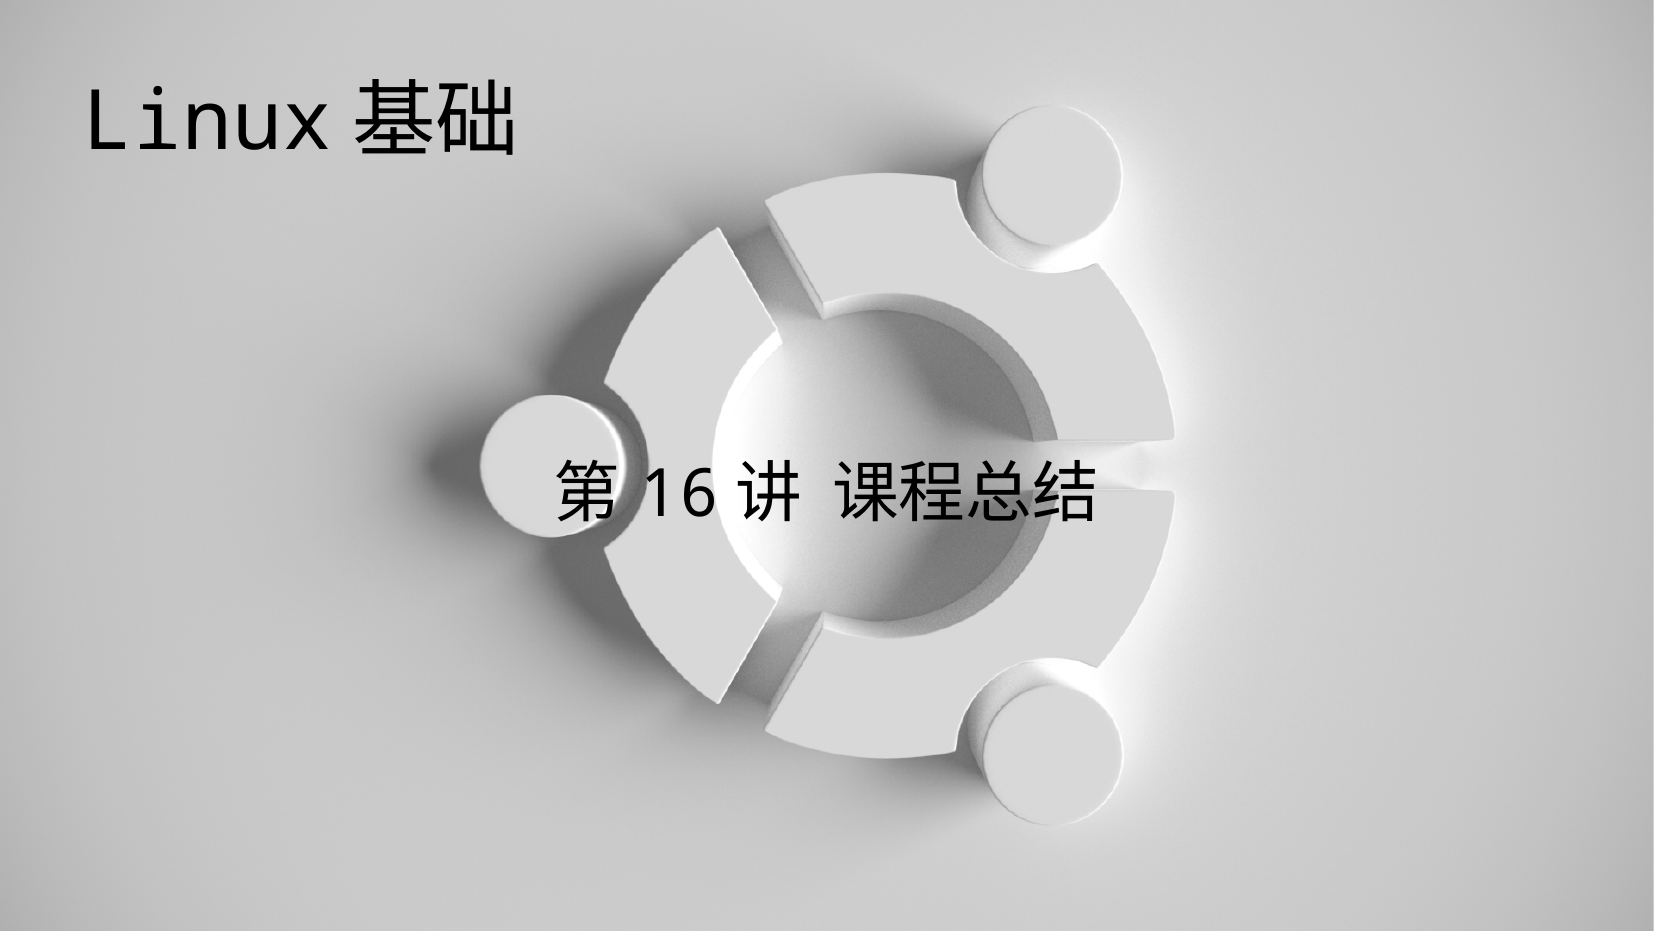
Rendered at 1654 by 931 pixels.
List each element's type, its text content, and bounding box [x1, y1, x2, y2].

title Linux基础 [82, 37, 1571, 189]
picture [0, 0, 1654, 931]
subtitle 第16讲 课程总结 [82, 217, 1571, 758]
